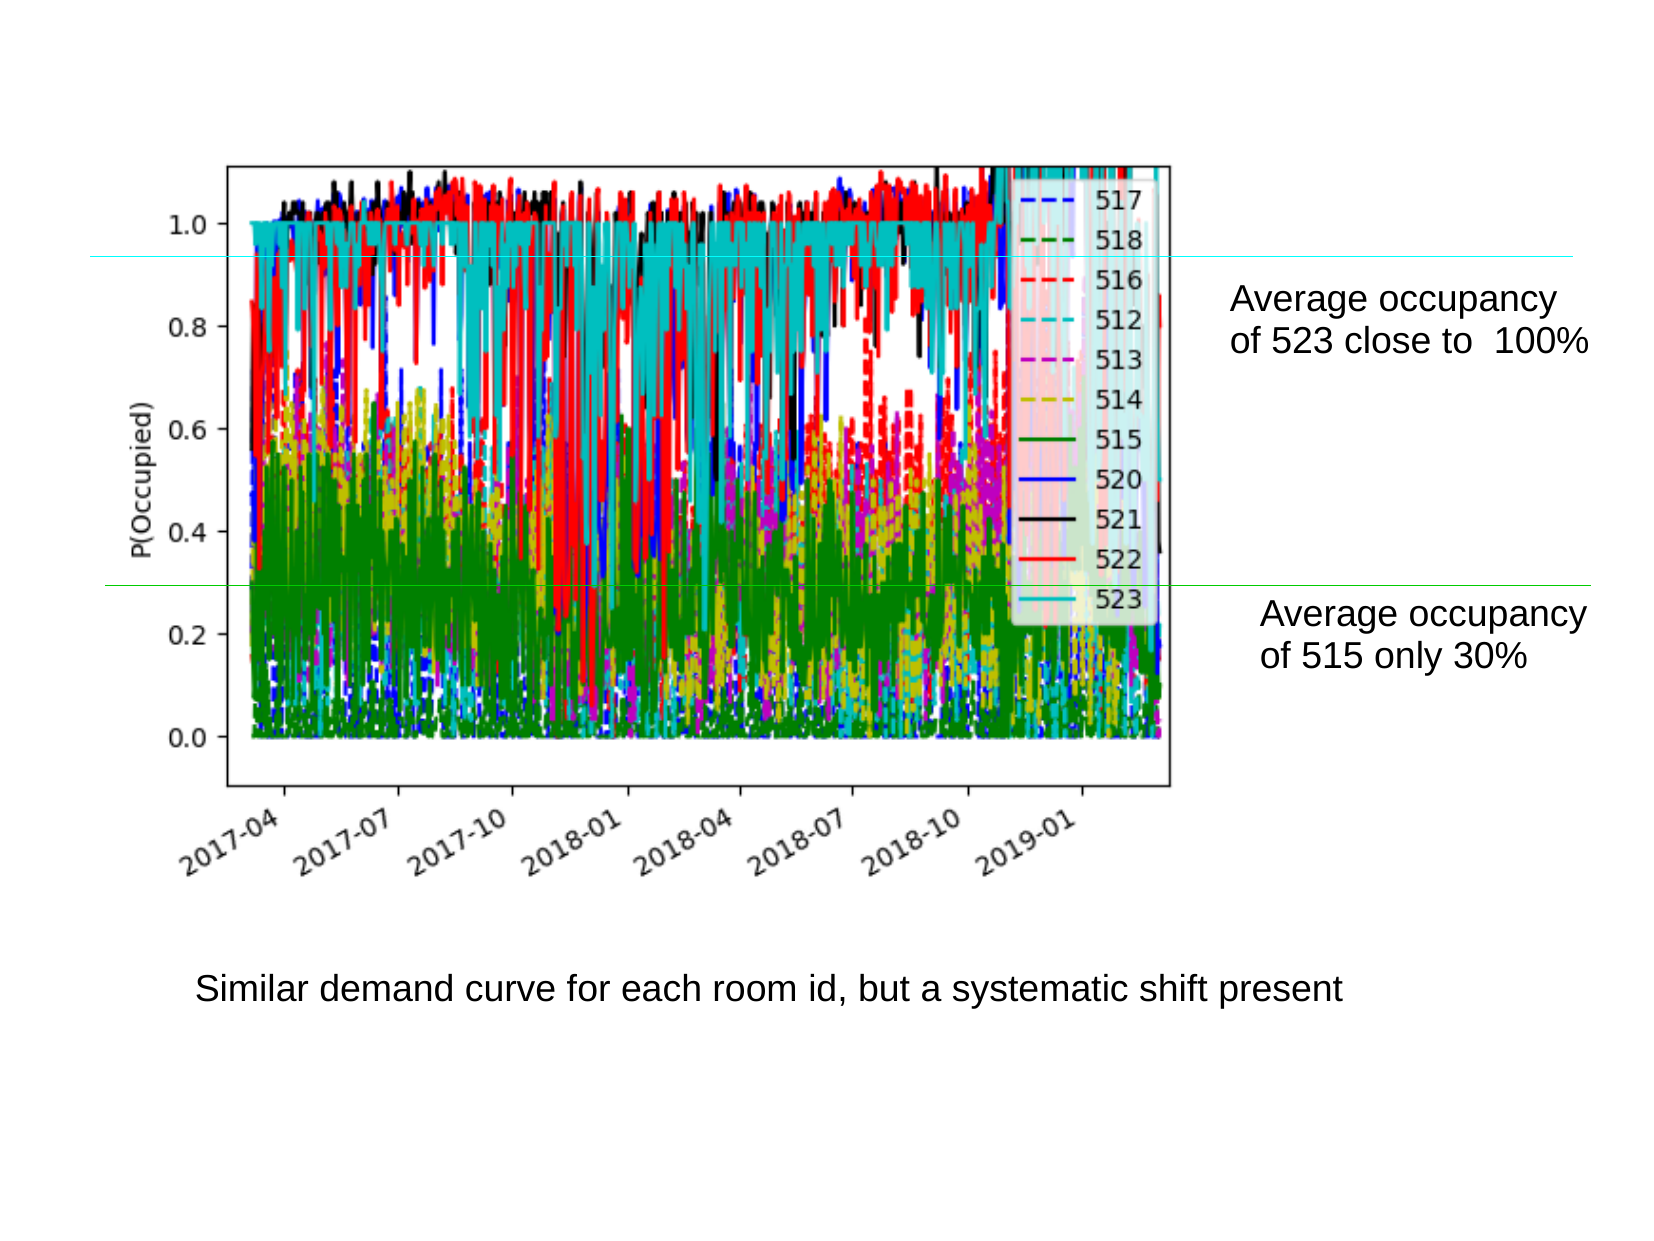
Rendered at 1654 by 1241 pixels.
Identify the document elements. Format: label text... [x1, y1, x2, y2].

text_box Similar demand curve for each room id, but a systematic shift present [180, 960, 1411, 1017]
text_box Average occupancy of 523 close to 100% [1215, 270, 1606, 411]
text_box Average occupancy of 515 only 30% [1245, 585, 1606, 691]
picture [75, 56, 1291, 968]
